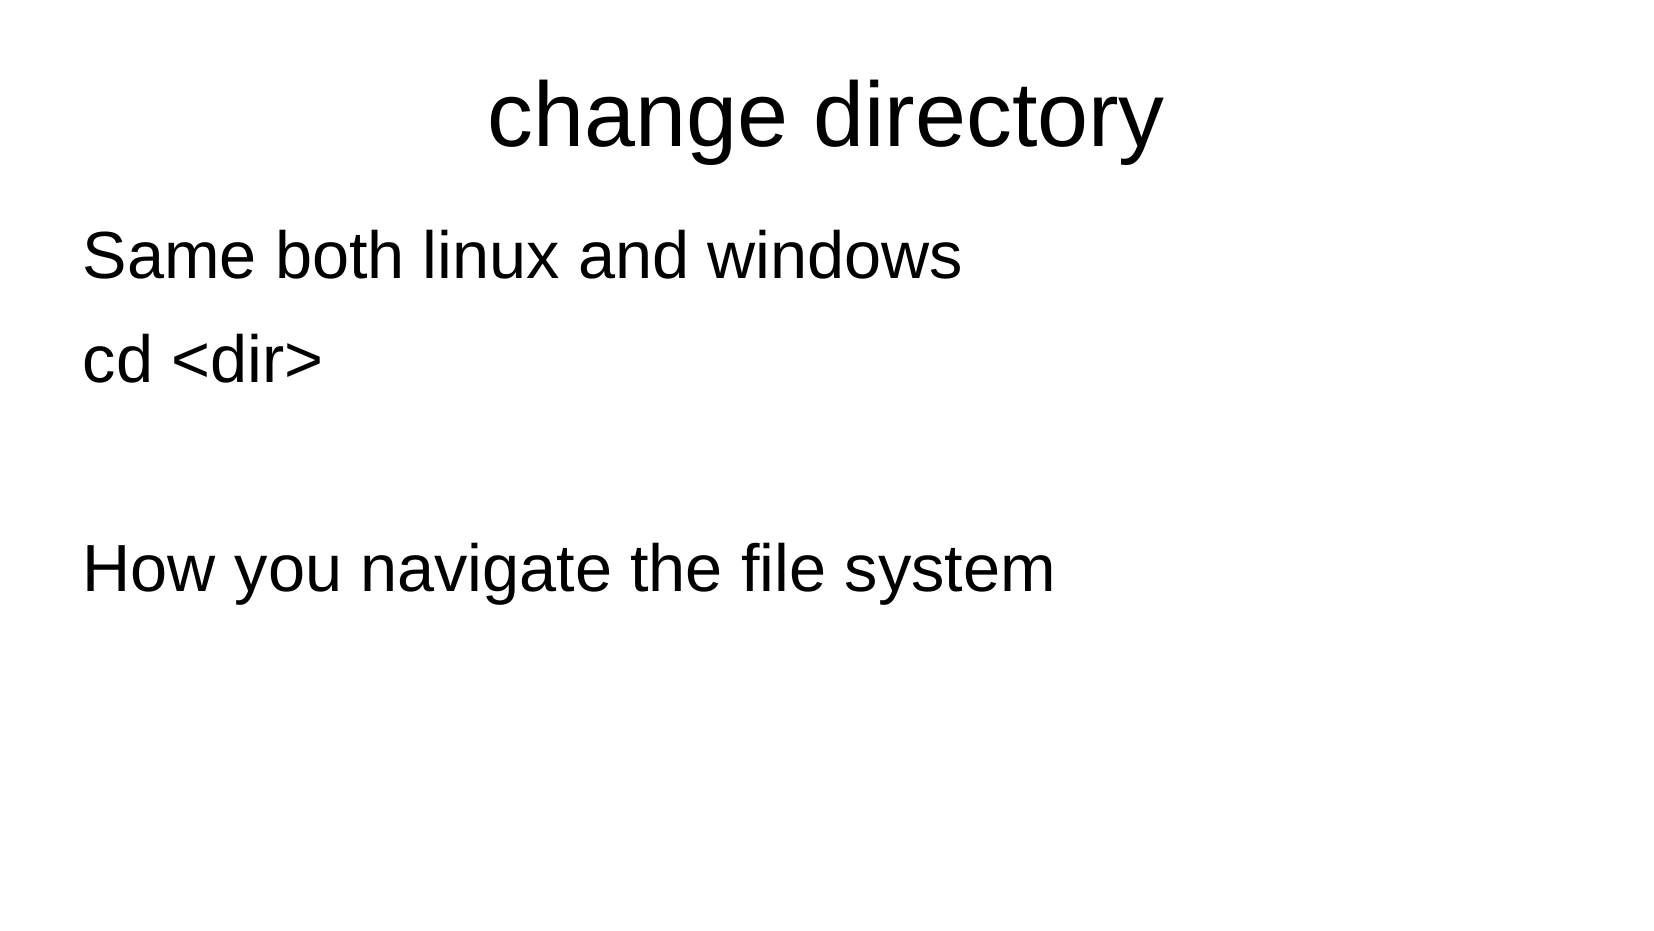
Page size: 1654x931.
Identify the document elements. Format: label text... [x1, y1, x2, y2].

list Same both linux and windows cd <dir> How you navigate the file system [82, 217, 1571, 758]
title change directory [82, 37, 1571, 193]
